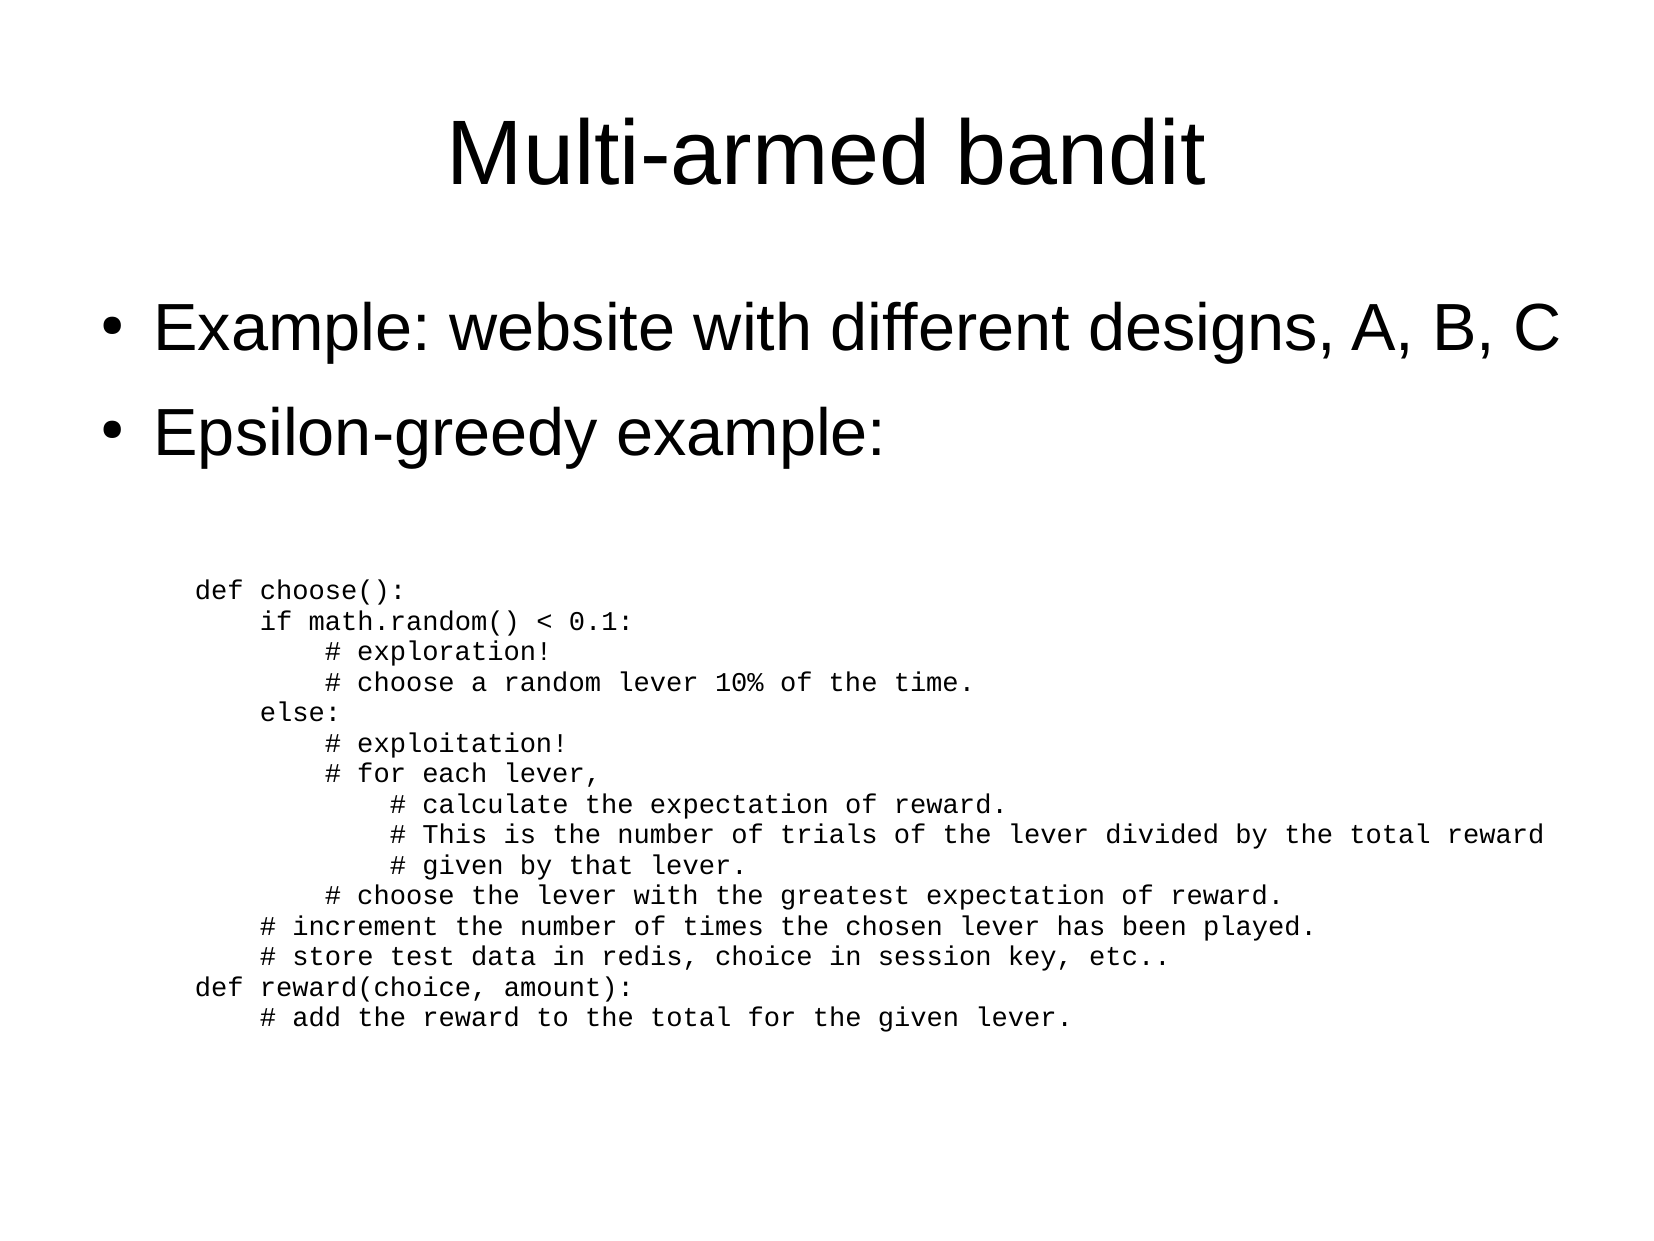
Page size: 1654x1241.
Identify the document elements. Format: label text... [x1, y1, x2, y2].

text_box def choose(): if math.random() < 0.1: # exploration! # choose a random lever 10% of the time. else: # exploitation! # for each lever, # calculate the expectation of reward. # This is the number of trials of the lever divided by the total reward # given by that lever. # choose the lever with the greatest expectation of reward. # increment the number of times the chosen lever has been played. # store test data in redis, choice in session key, etc.. def reward(choice, amount): # add the reward to the total for the given lever. [180, 570, 1606, 1079]
title Multi-armed bandit [82, 49, 1571, 257]
list Example: website with different designs, A, B, C Epsilon-greedy example: [82, 290, 1571, 1010]
